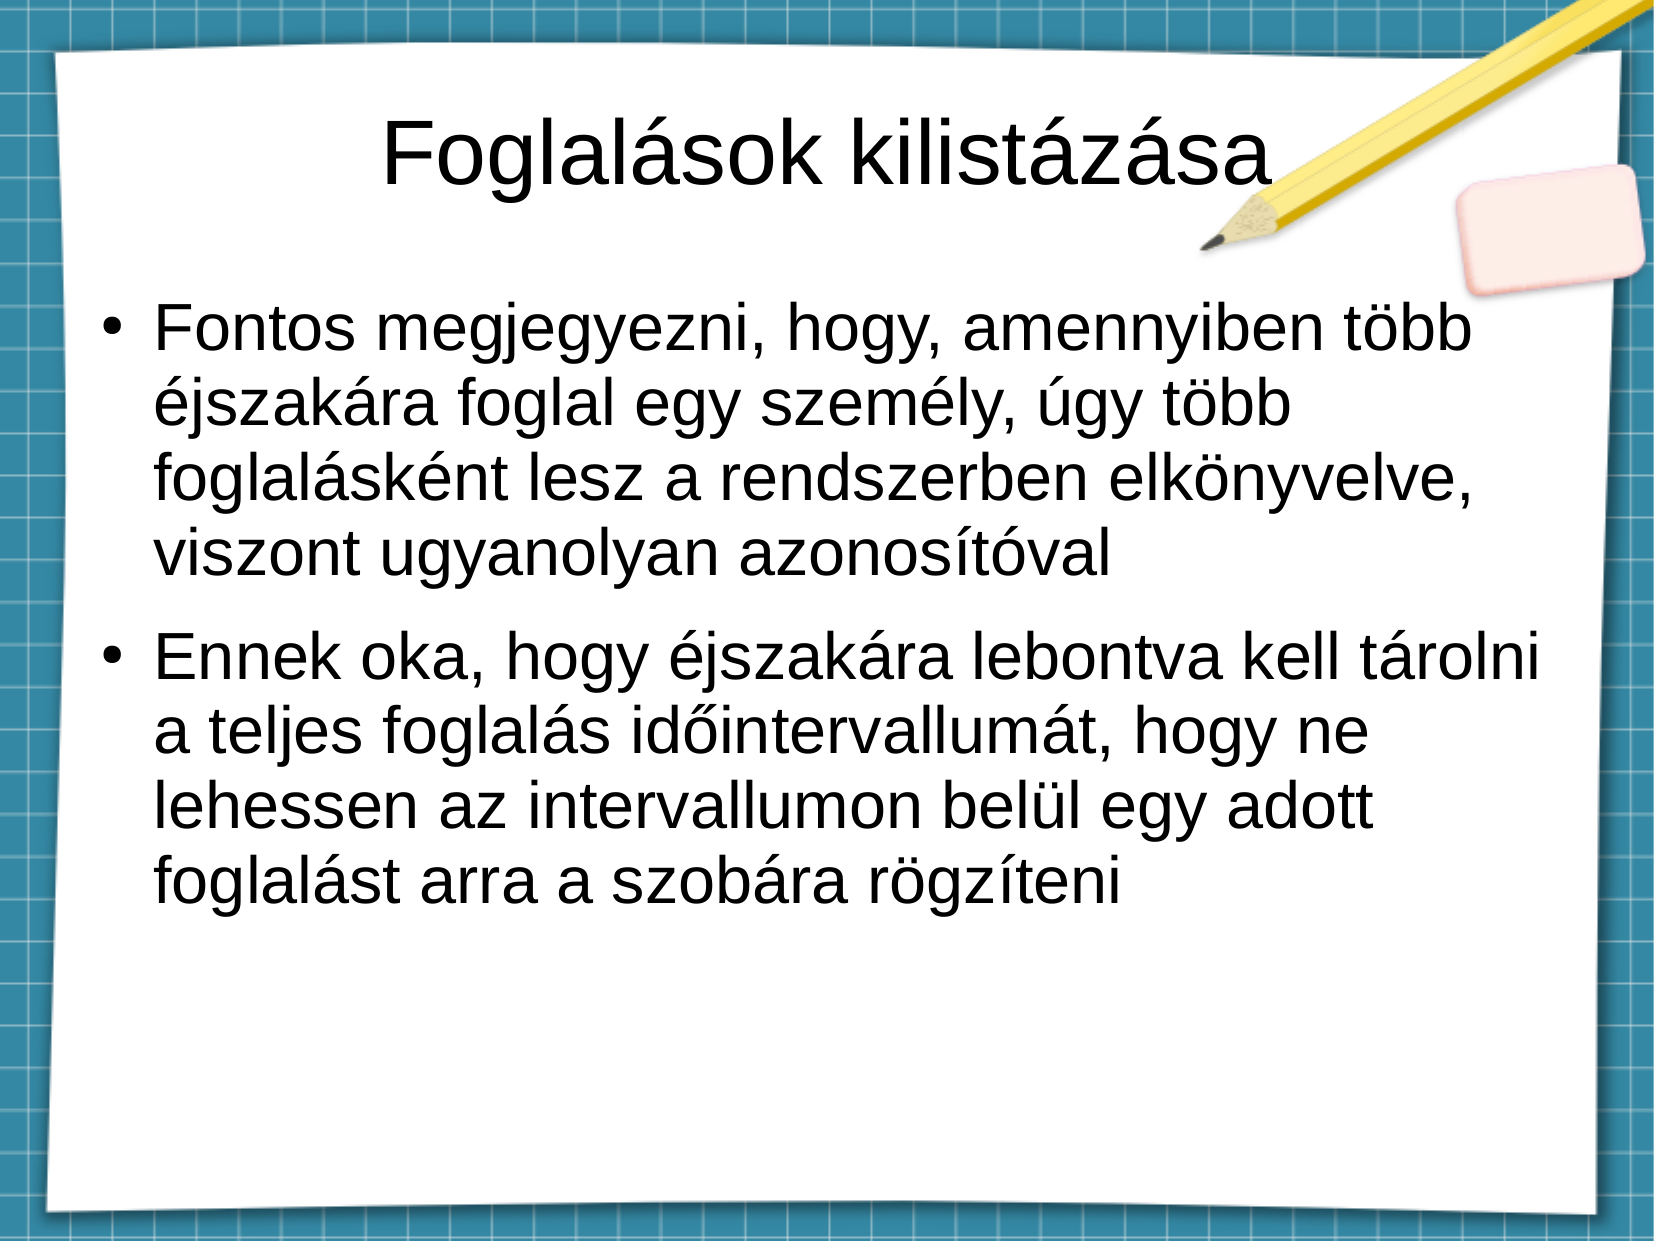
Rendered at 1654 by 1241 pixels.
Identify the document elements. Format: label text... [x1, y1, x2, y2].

list Fontos megjegyezni, hogy, amennyiben több éjszakára foglal egy személy, úgy több foglalásként lesz a rendszerben elkönyvelve, viszont ugyanolyan azonosítóval Ennek oka, hogy éjszakára lebontva kell tárolni a teljes foglalás időintervallumát, hogy ne lehessen az intervallumon belül egy adott foglalást arra a szobára rögzíteni [82, 290, 1571, 1010]
title Foglalások kilistázása [82, 49, 1571, 257]
picture [0, 0, 1654, 1241]
